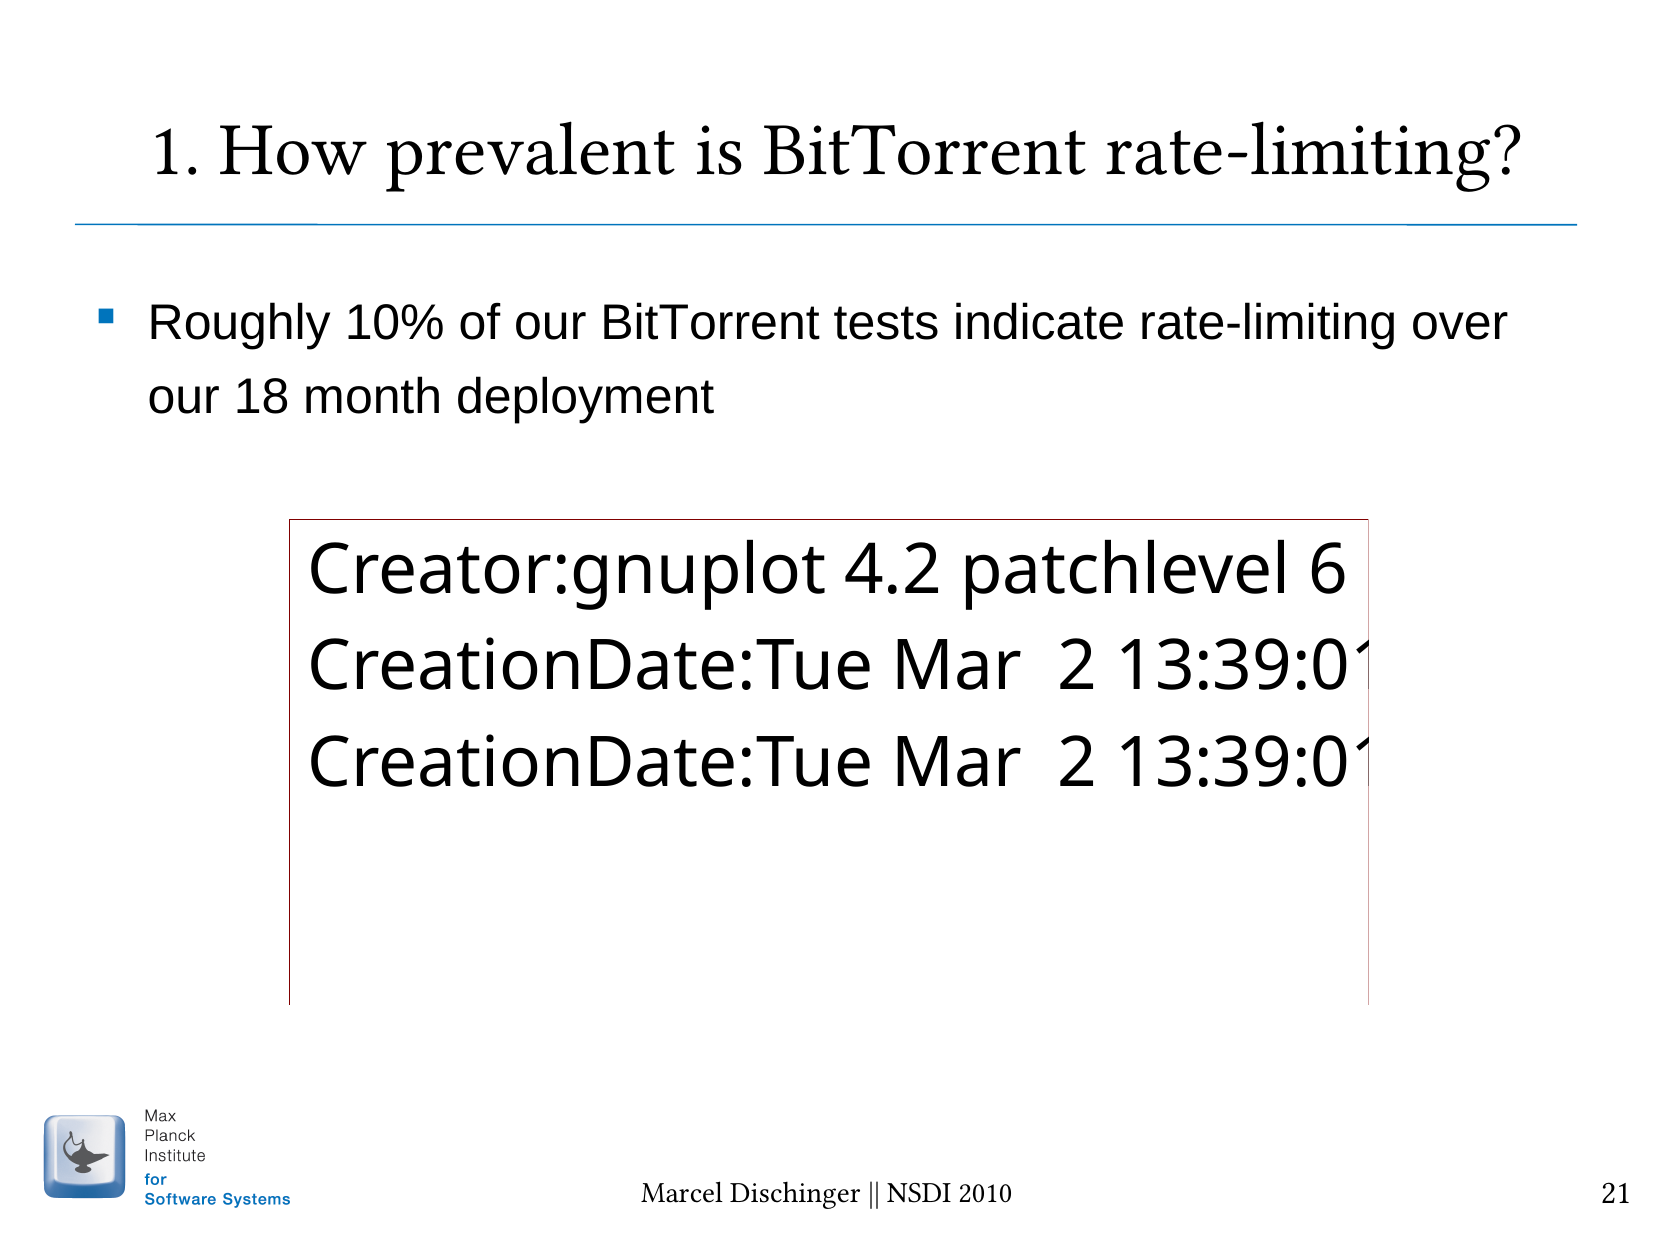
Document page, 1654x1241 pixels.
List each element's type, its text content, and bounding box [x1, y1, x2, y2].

list Roughly 10% of our BitTorrent tests indicate rate-limiting over our 18 month deployment [77, 277, 1579, 1180]
picture [285, 514, 1369, 1005]
title 1. How prevalent is BitTorrent rate-limiting? [54, 44, 1621, 259]
